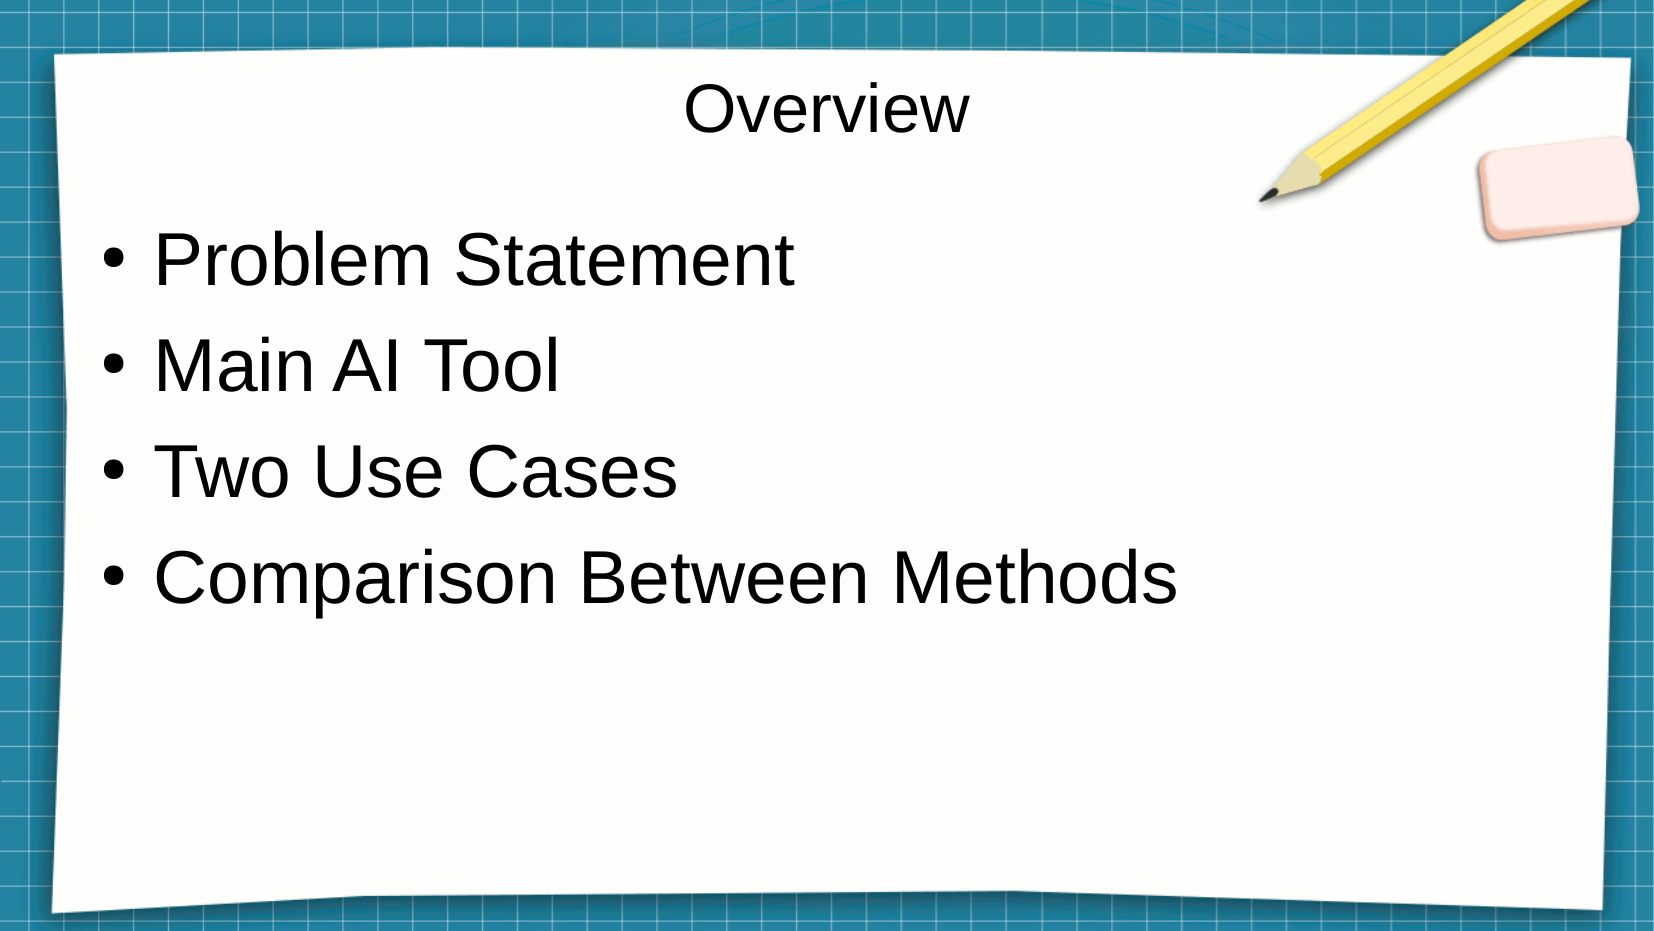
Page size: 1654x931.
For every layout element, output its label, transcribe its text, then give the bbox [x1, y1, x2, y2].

title Overview [82, 31, 1571, 187]
list Problem Statement Main AI Tool Two Use Cases Comparison Between Methods [82, 217, 1571, 758]
picture [0, 0, 1654, 931]
